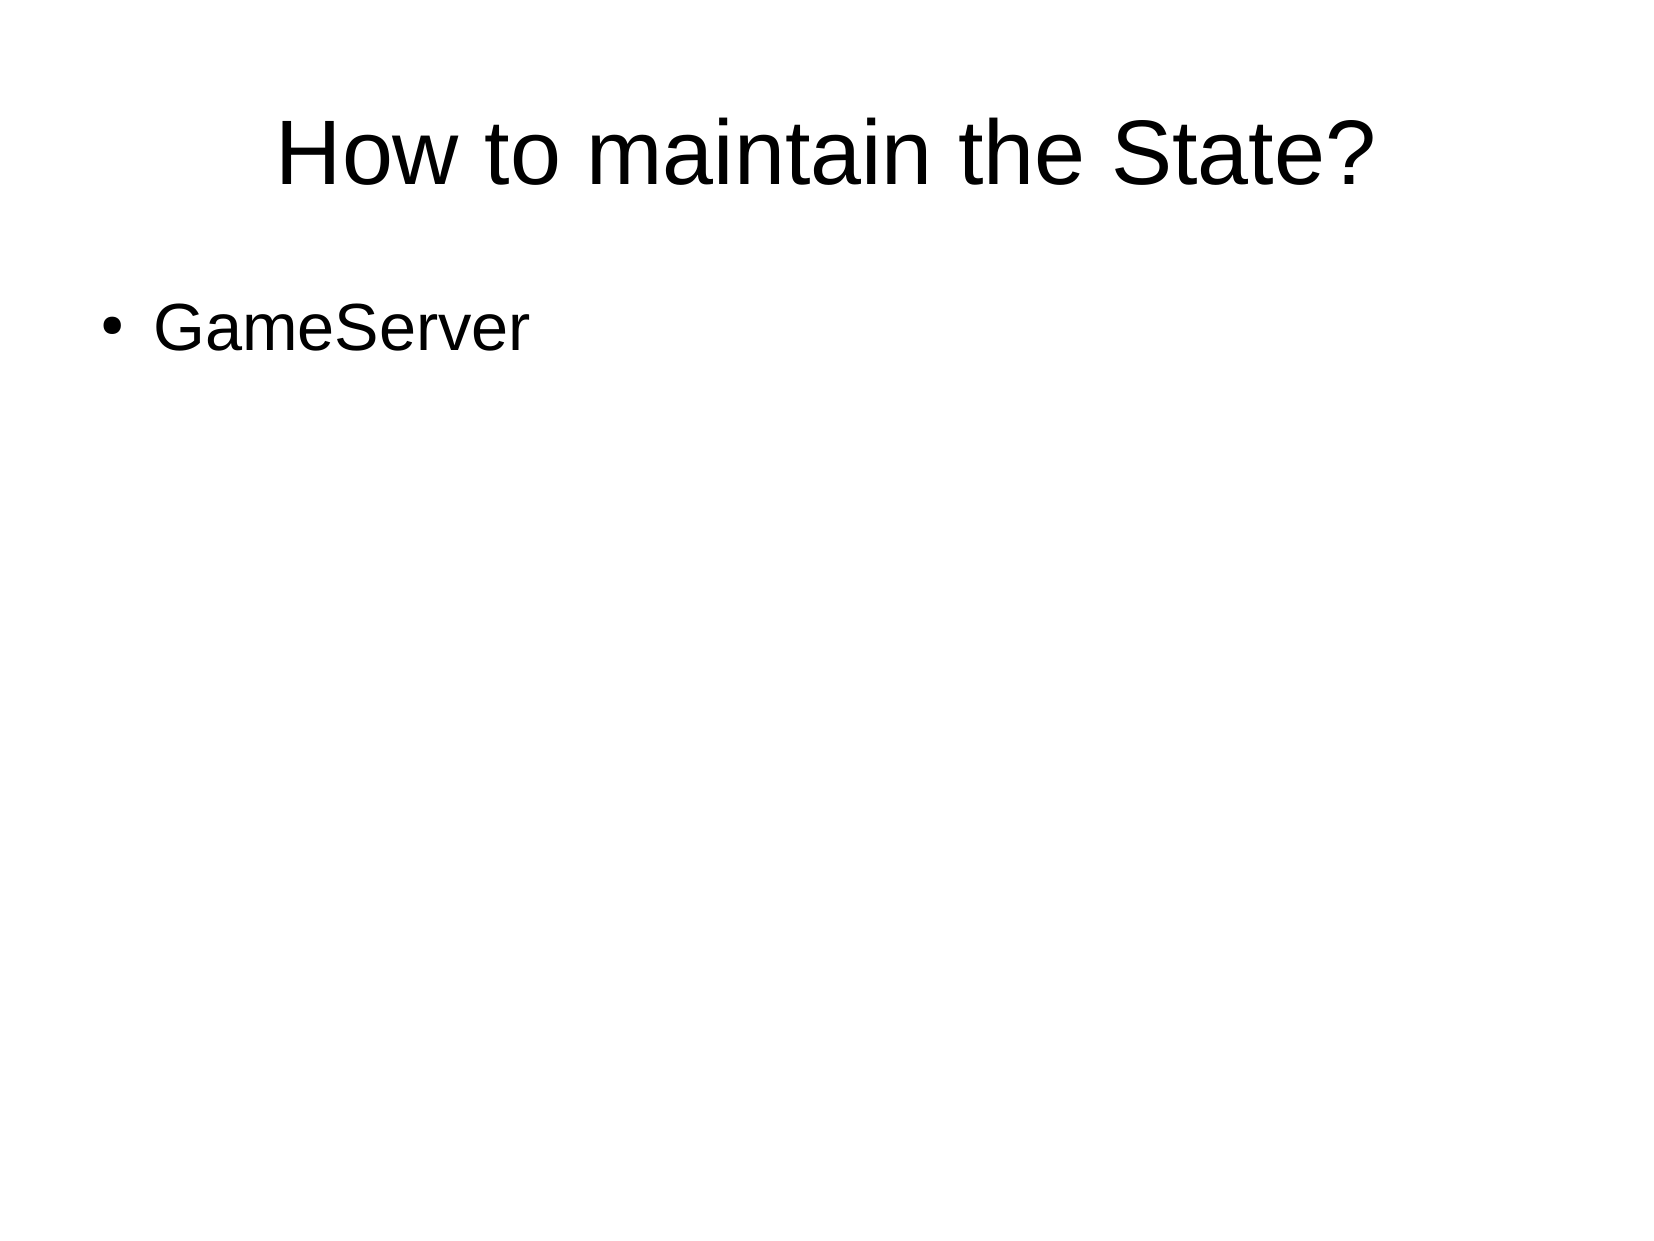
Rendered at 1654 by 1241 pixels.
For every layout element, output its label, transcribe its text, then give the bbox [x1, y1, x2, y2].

list GameServer [82, 290, 1571, 1010]
title How to maintain the State? [82, 49, 1571, 257]
